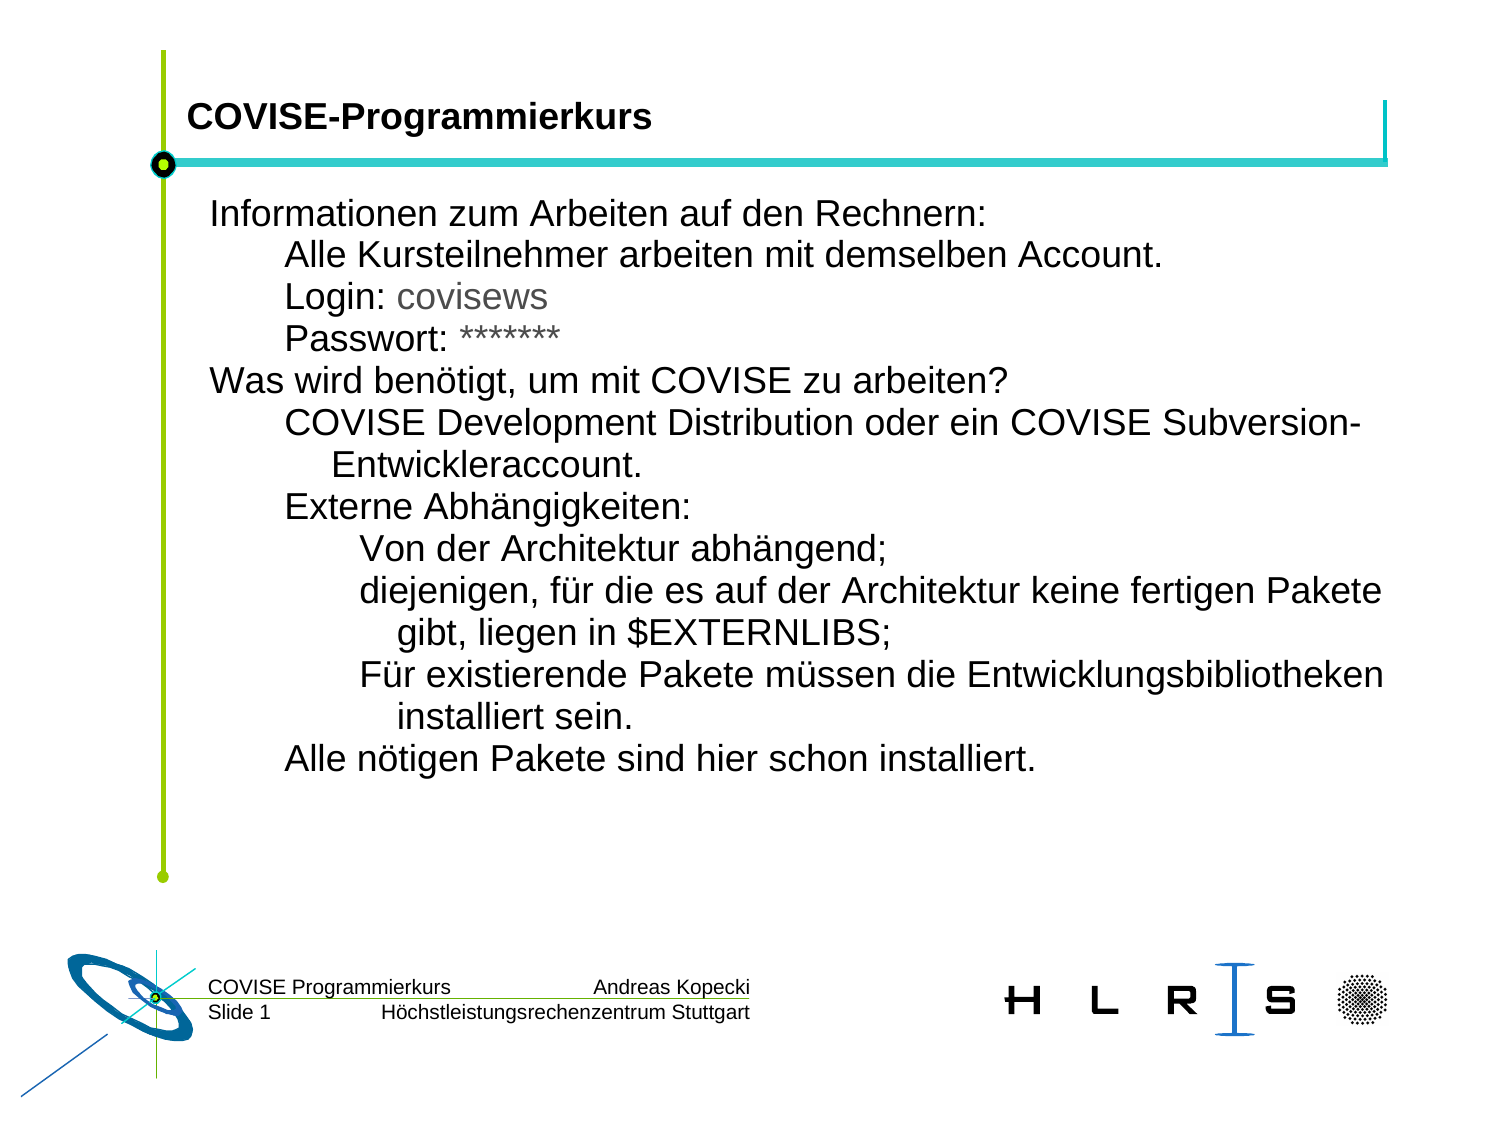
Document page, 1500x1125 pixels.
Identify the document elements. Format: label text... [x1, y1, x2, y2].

text_box Informationen zum Arbeiten auf den Rechnern: Alle Kursteilnehmer arbeiten mit demselben Account. Login: covisews Passwort: ******* Was wird benötigt, um mit COVISE zu arbeiten? COVISE Development Distribution oder ein COVISE Subversion-Entwickleraccount. Externe Abhängigkeiten: Von der Architektur abhängend; diejenigen, für die es auf der Architektur keine fertigen Pakete gibt, liegen in $EXTERNLIBS; Für existierende Pakete müssen die Entwicklungsbibliotheken installiert sein. Alle nötigen Pakete sind hier schon installiert. [194, 184, 1410, 791]
title COVISE-Programmierkurs [171, 86, 1386, 146]
